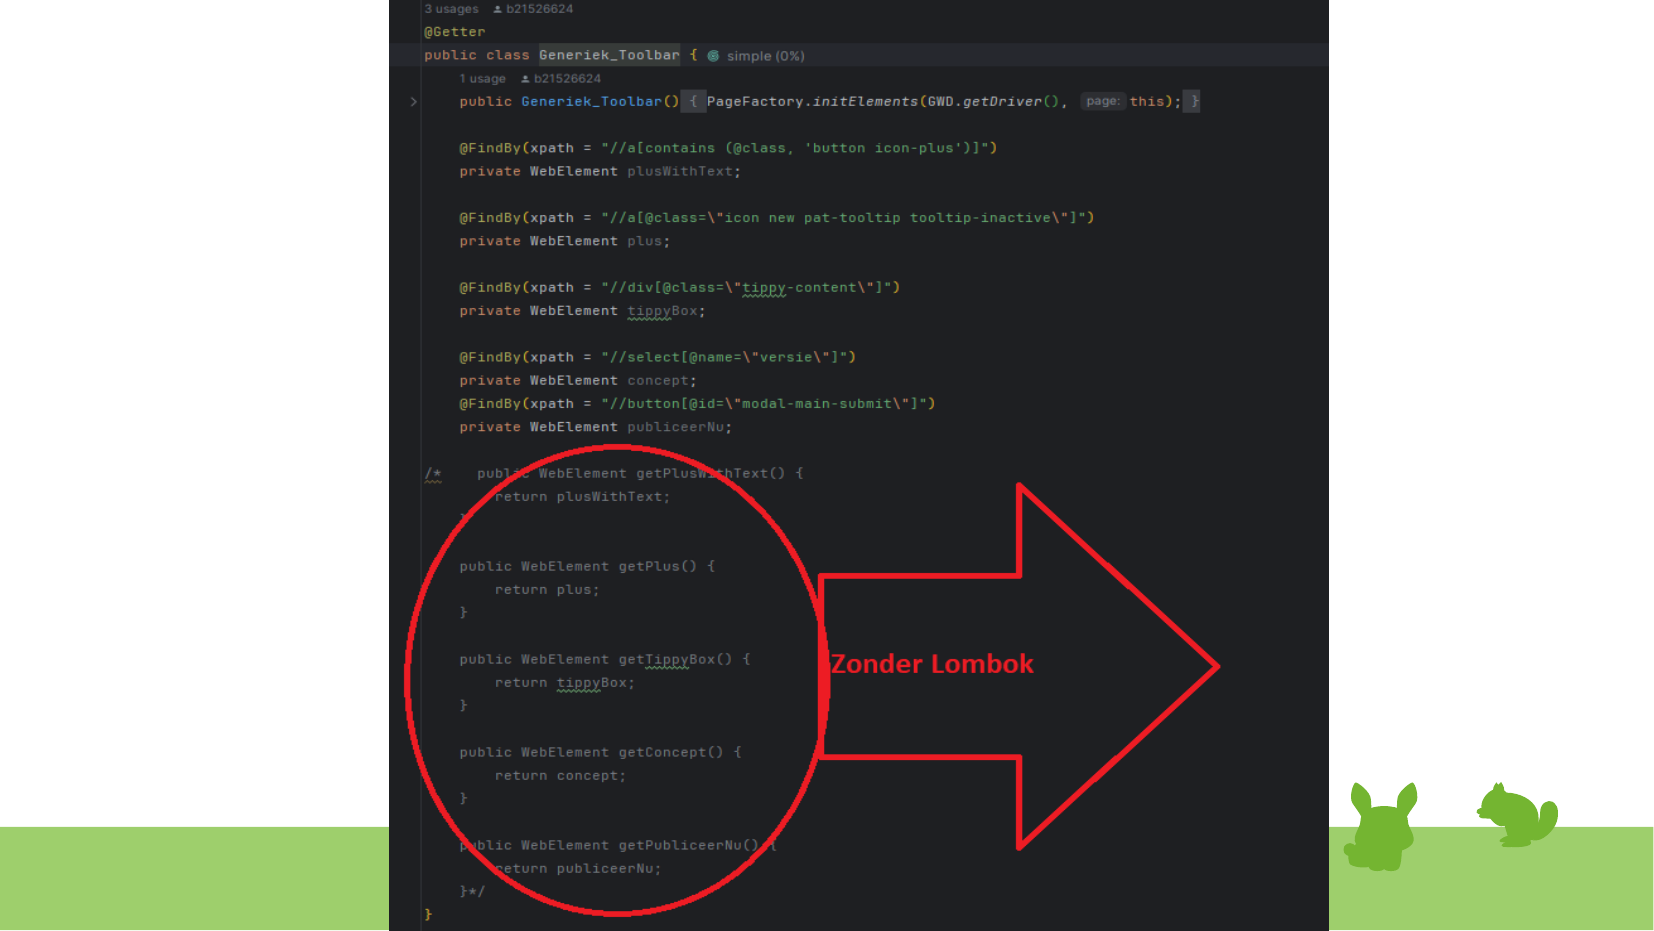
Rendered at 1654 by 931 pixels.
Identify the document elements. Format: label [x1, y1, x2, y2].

picture [389, 0, 1329, 931]
